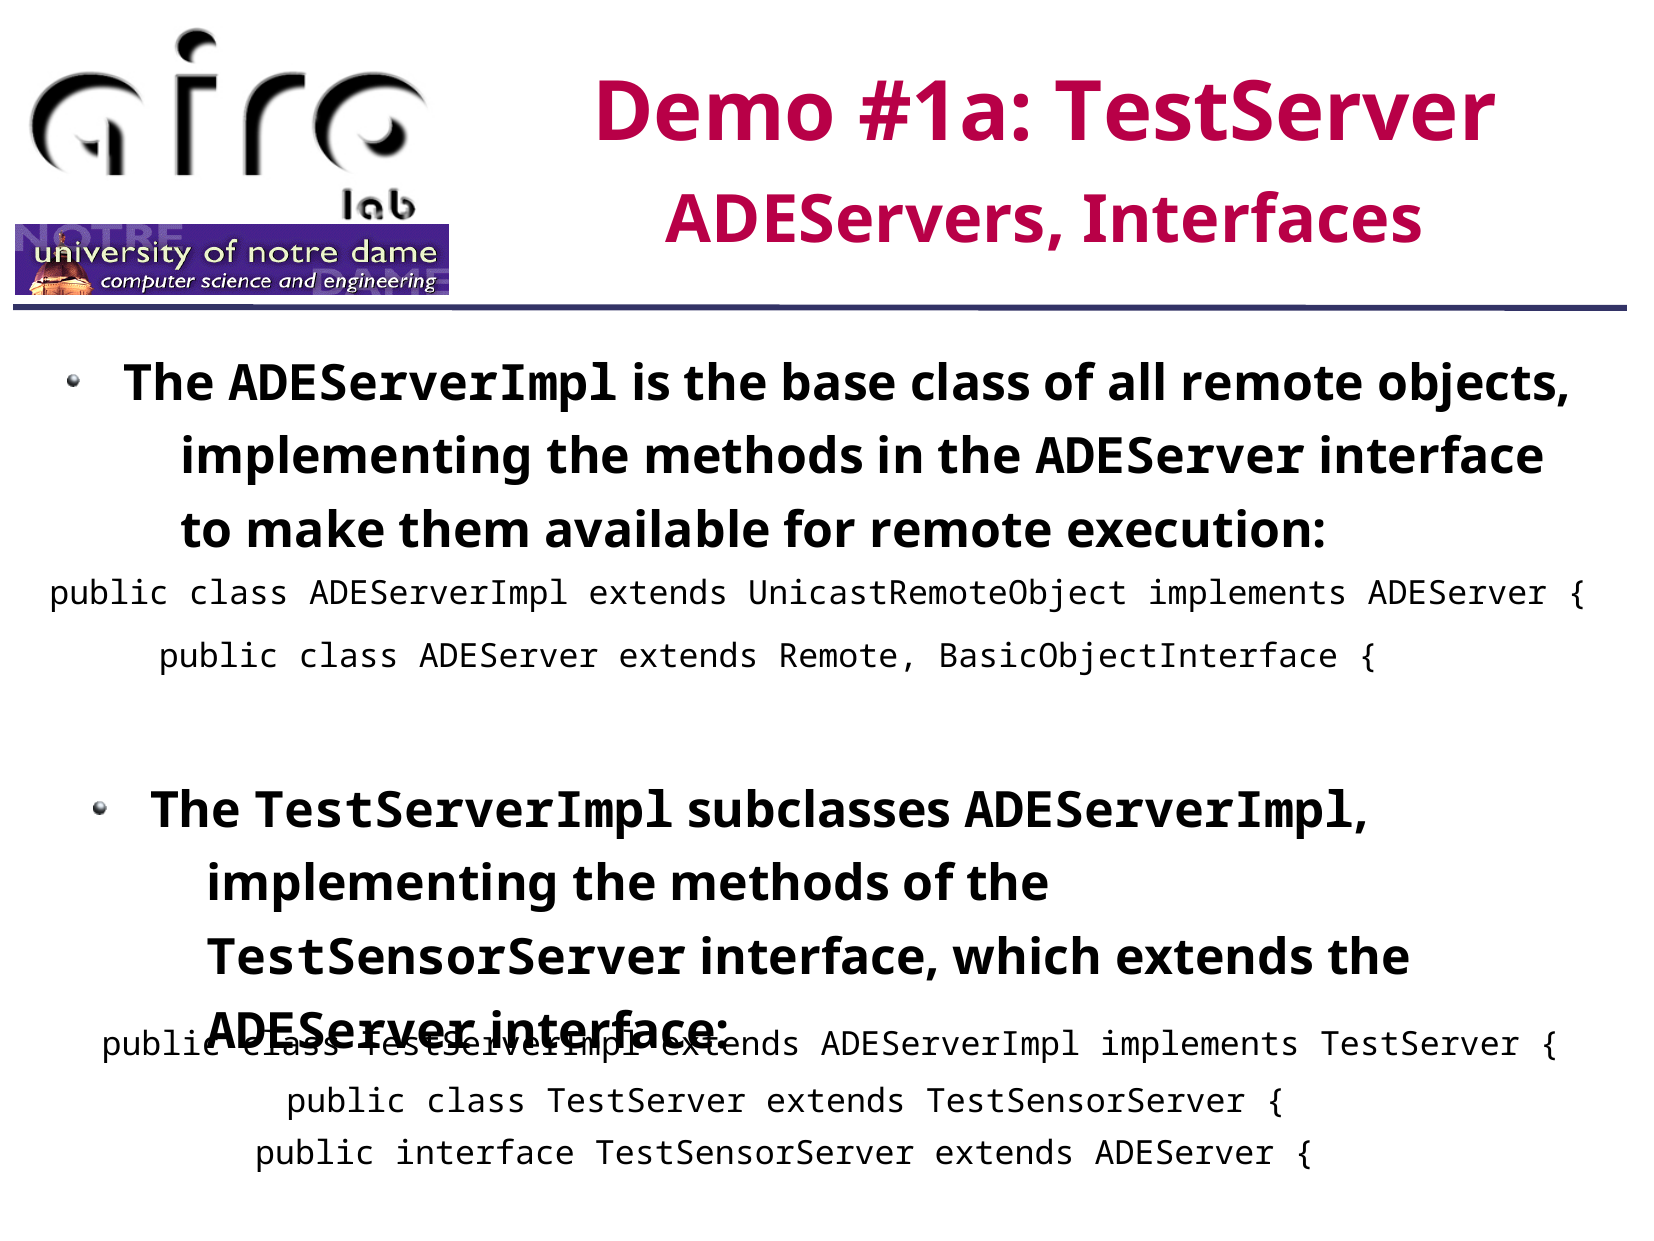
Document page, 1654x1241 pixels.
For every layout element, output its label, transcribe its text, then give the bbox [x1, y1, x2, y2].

title Demo #1a: TestServer ADEServers, Interfaces [461, 23, 1629, 282]
list The TestServerImpl subclasses ADEServerImpl, implementing the methods of the TestSensorServer interface, which extends the ADEServer interface: [93, 768, 1540, 993]
text_box public class ADEServerImpl extends UnicastRemoteObject implements ADEServer { [49, 560, 1607, 639]
text_box public class TestServer extends TestSensorServer { [286, 1067, 1313, 1120]
list The ADEServerImpl is the base class of all remote objects, implementing the methods in the ADEServer interface to make them available for remote execution: [67, 341, 1573, 566]
text_box public class ADEServer extends Remote, BasicObjectInterface { [158, 622, 1409, 701]
text_box public class TestServerImpl extends ADEServerImpl implements TestServer { [101, 1010, 1579, 1089]
text_box public interface TestSensorServer extends ADEServer { [255, 1120, 1337, 1199]
picture [9, 8, 456, 295]
